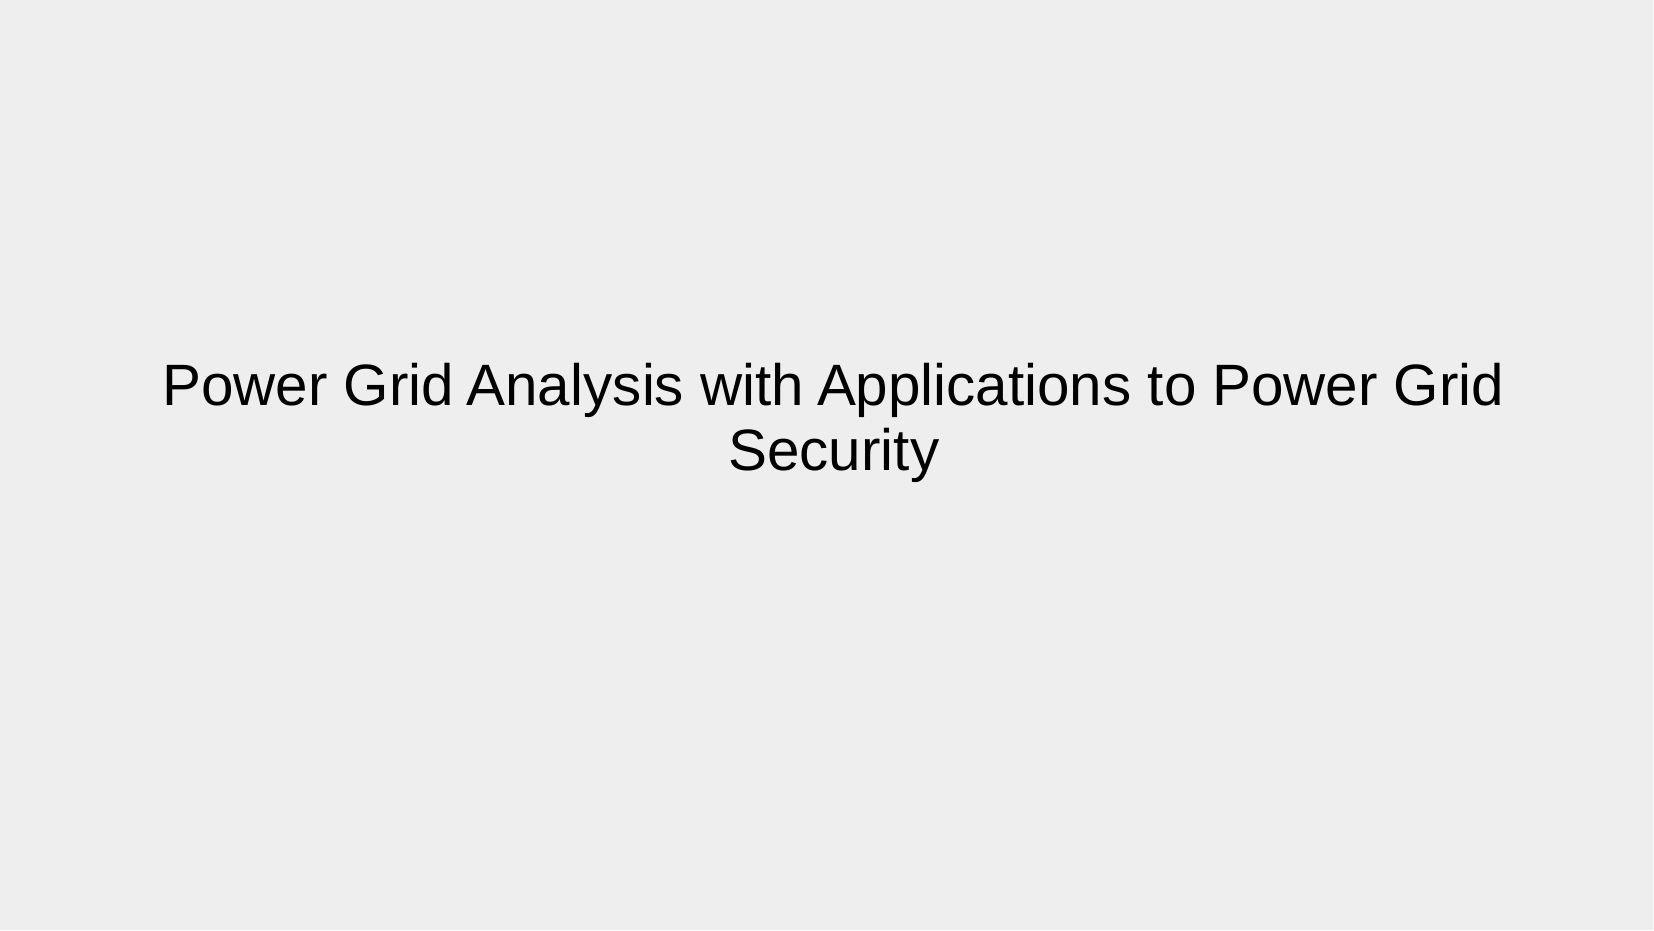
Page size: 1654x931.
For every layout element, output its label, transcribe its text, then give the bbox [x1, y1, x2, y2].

title Power Grid Analysis with Applications to Power Grid Security [90, 314, 1579, 521]
